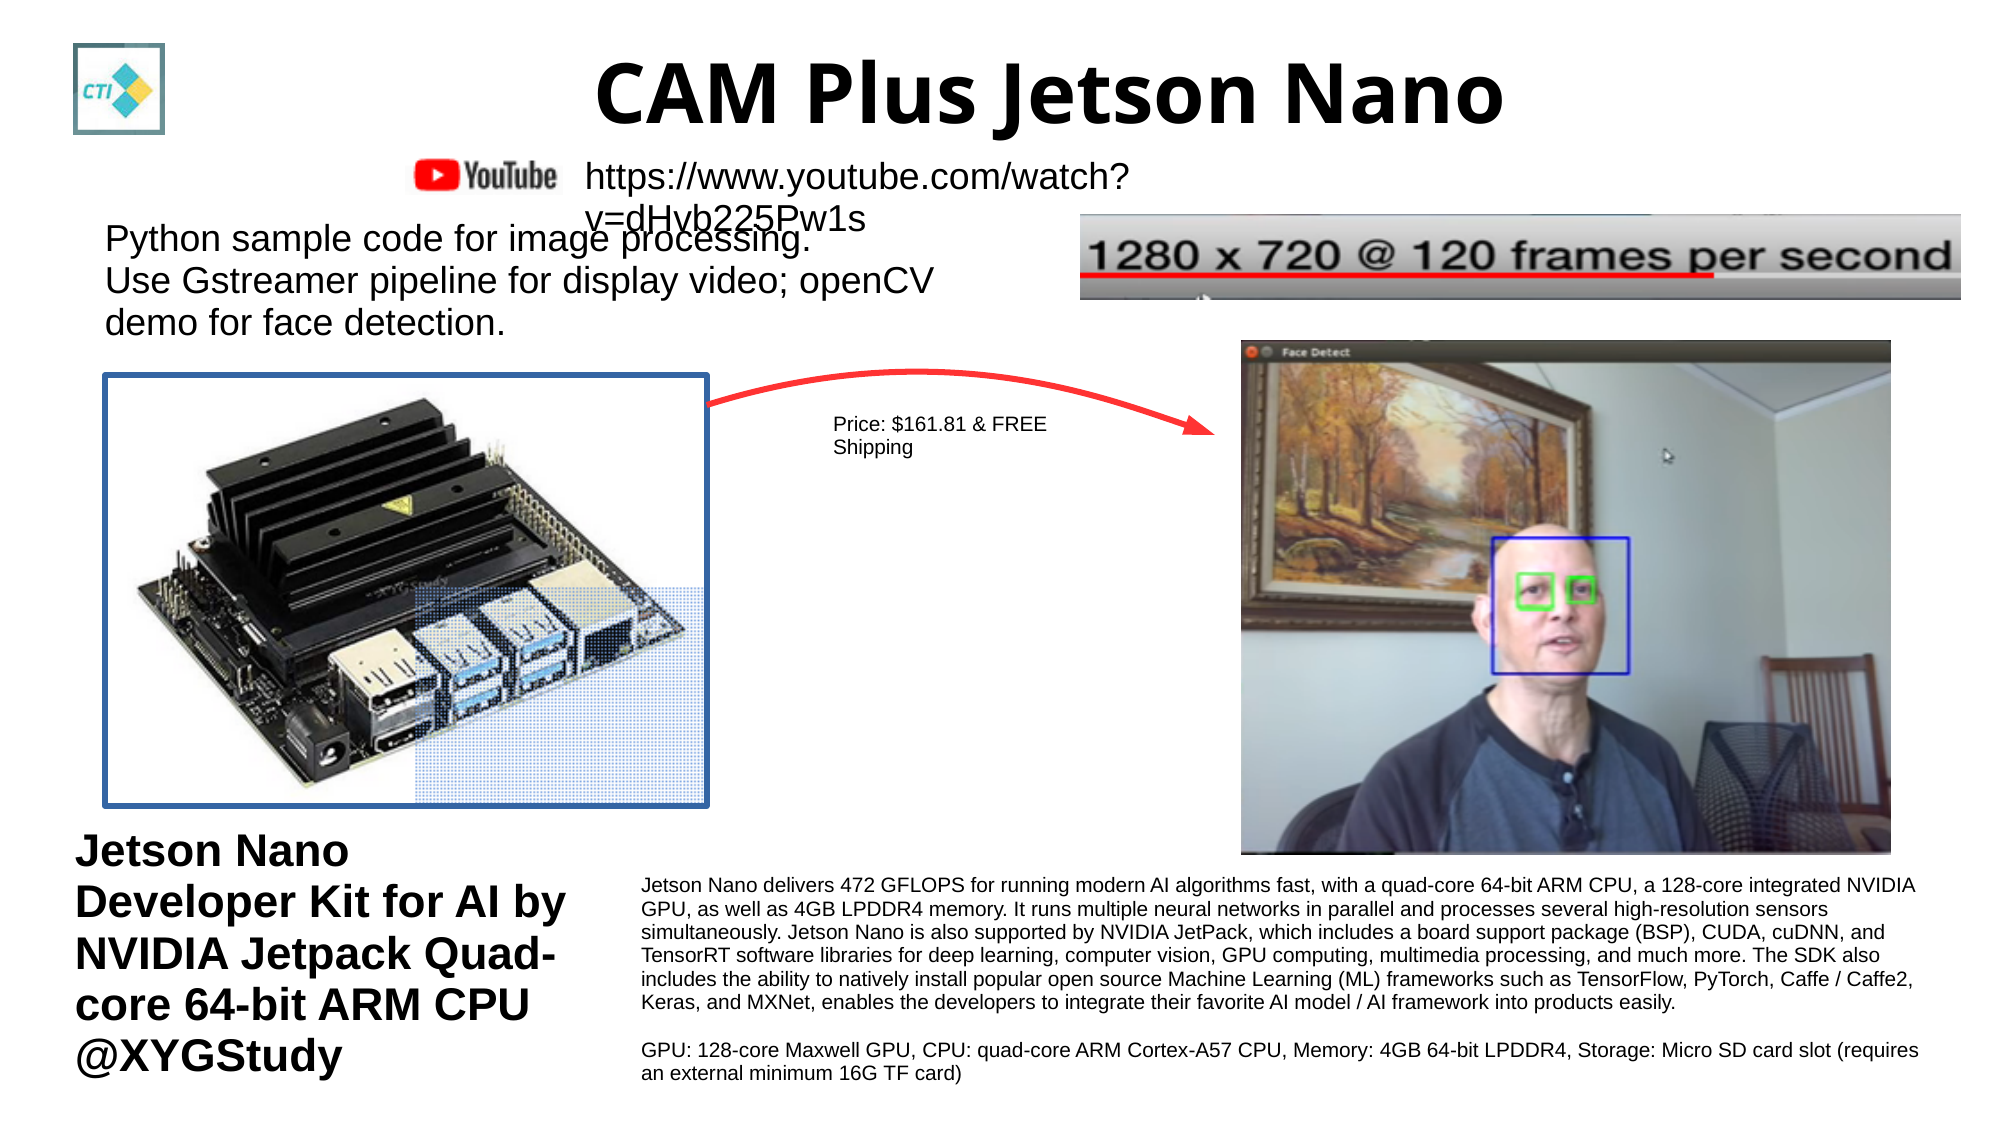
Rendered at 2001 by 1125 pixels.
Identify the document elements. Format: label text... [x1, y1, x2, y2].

text_box https://www.youtube.com/watch?v=dHvb225Pw1s [570, 147, 1427, 205]
text_box Jetson Nano Developer Kit for AI by NVIDIA Jetpack Quad-core 64-bit ARM CPU @XYGStudy [60, 817, 586, 1125]
picture [1080, 214, 1961, 300]
picture [405, 152, 563, 196]
text_box Jetson Nano delivers 472 GFLOPS for running modern AI algorithms fast, with a quad-core 64-bit ARM CPU, a 128-core integrated NVIDIA GPU, as well as 4GB LPDDR4 memory. It runs multiple neural networks in parallel and processes several high-resolution sensors simultaneously. Jetson Nano is also supported by NVIDIA JetPack, which includes a board support package (BSP), CUDA, cuDNN, and TensorRT software libraries for deep learning, computer vision, GPU computing, multimedia processing, and much more. The SDK also includes the ability to natively install popular open source Machine Learning (ML) frameworks such as TensorFlow, PyTorch, Caffe / Caffe2, Keras, and MXNet, enables the developers to integrate their favorite AI model / AI framework into products easily. GPU: 128-core Maxwell GPU, CPU: quad-core ARM Cortex-A57 CPU, Memory: 4GB 64-bit LPDDR4, Storage: Micro SD card slot (requires an external minimum 16G TF card) [626, 866, 1962, 1125]
picture [1241, 340, 1891, 856]
text_box Price: $161.81 & FREE Shipping [818, 404, 1096, 516]
text_box Python sample code for image processing. Use Gstreamer pipeline for display video; openCV demo for face detection. [90, 210, 991, 352]
title CAM Plus Jetson Nano [300, 30, 1801, 148]
picture [108, 378, 704, 803]
picture [73, 43, 165, 135]
